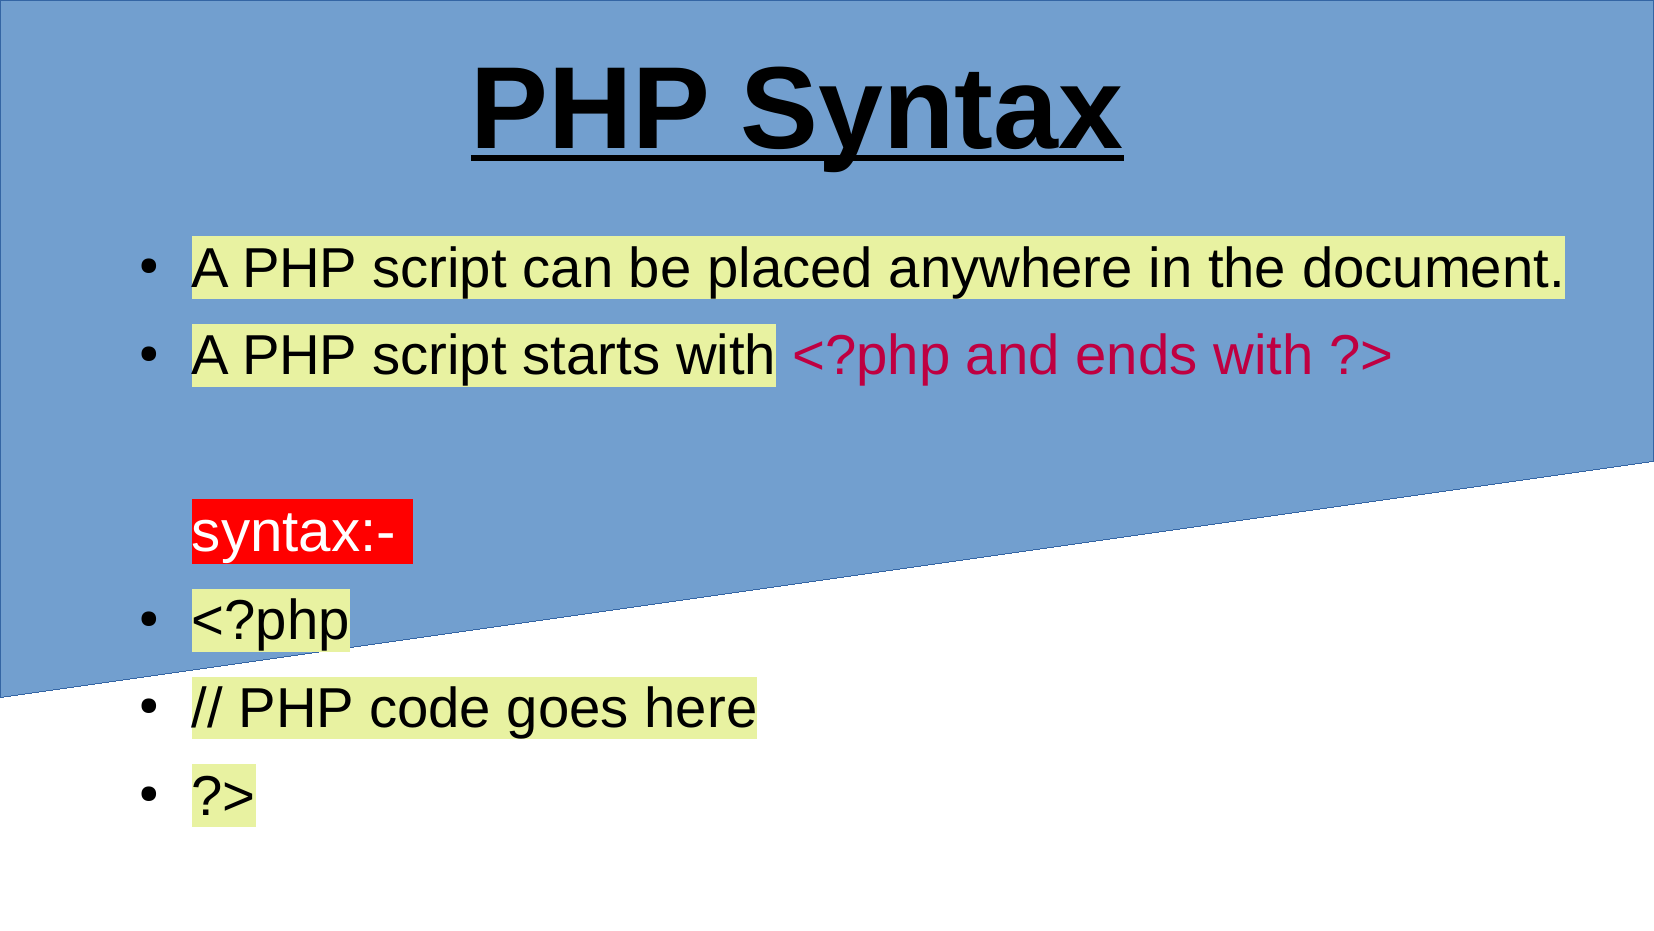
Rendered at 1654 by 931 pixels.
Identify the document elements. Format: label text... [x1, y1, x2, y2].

list A PHP script can be placed anywhere in the document. A PHP script starts with <?php and ends with ?> syntax:- <?php // PHP code goes here ?> [121, 236, 1565, 886]
title PHP Syntax [59, 29, 1536, 187]
